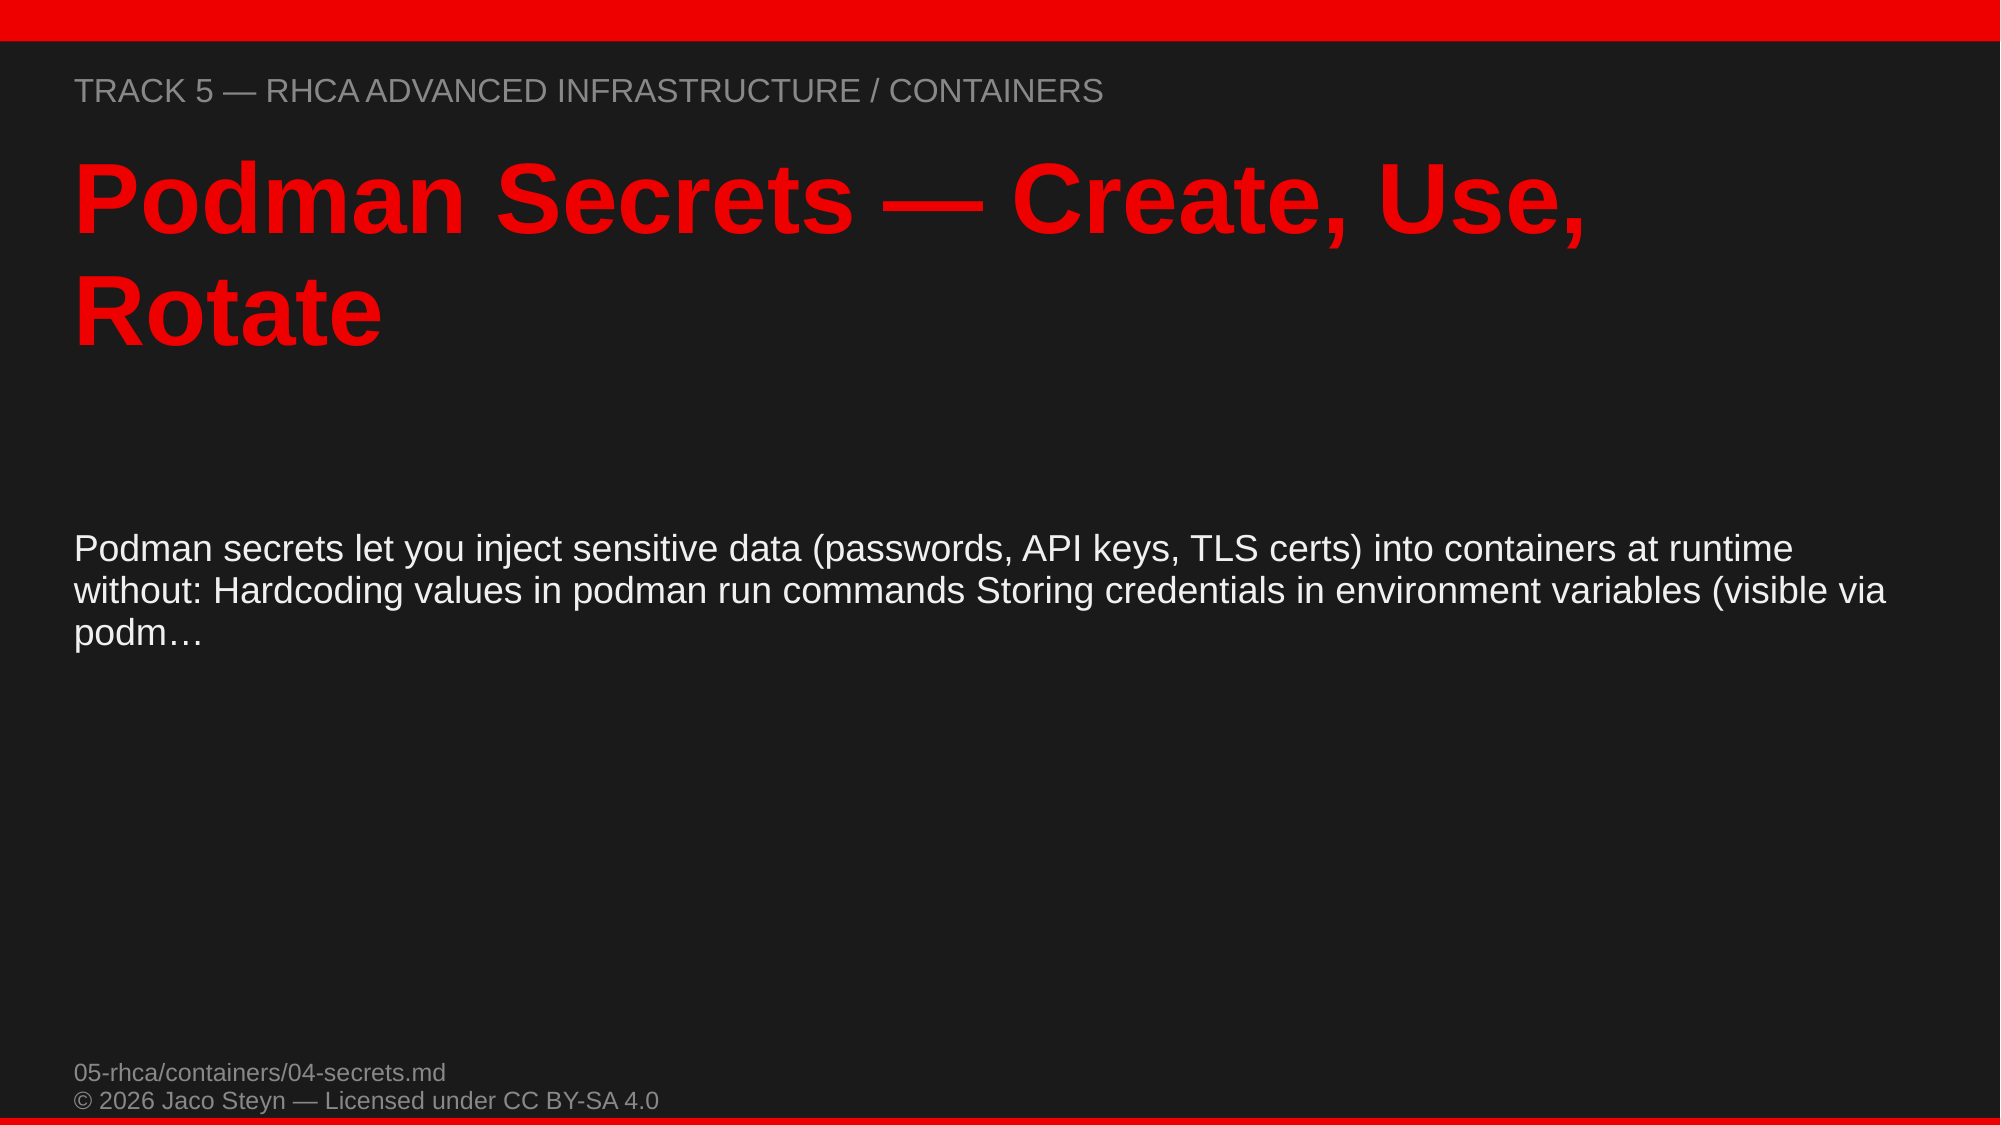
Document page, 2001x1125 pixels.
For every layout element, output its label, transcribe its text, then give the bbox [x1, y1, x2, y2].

text_box Podman secrets let you inject sensitive data (passwords, API keys, TLS certs) into containers at runtime without: Hardcoding values in podman run commands Storing credentials in environment variables (visible via podm… [59, 519, 1942, 727]
text_box [0, 1117, 2001, 1125]
text_box Podman Secrets — Create, Use, Rotate [59, 135, 1942, 461]
text_box [0, 0, 2001, 42]
text_box TRACK 5 — RHCA ADVANCED INFRASTRUCTURE / CONTAINERS [59, 64, 1942, 119]
text_box 05-rhca/containers/04-secrets.md © 2026 Jaco Steyn — Licensed under CC BY-SA 4.0 [59, 1051, 1942, 1111]
